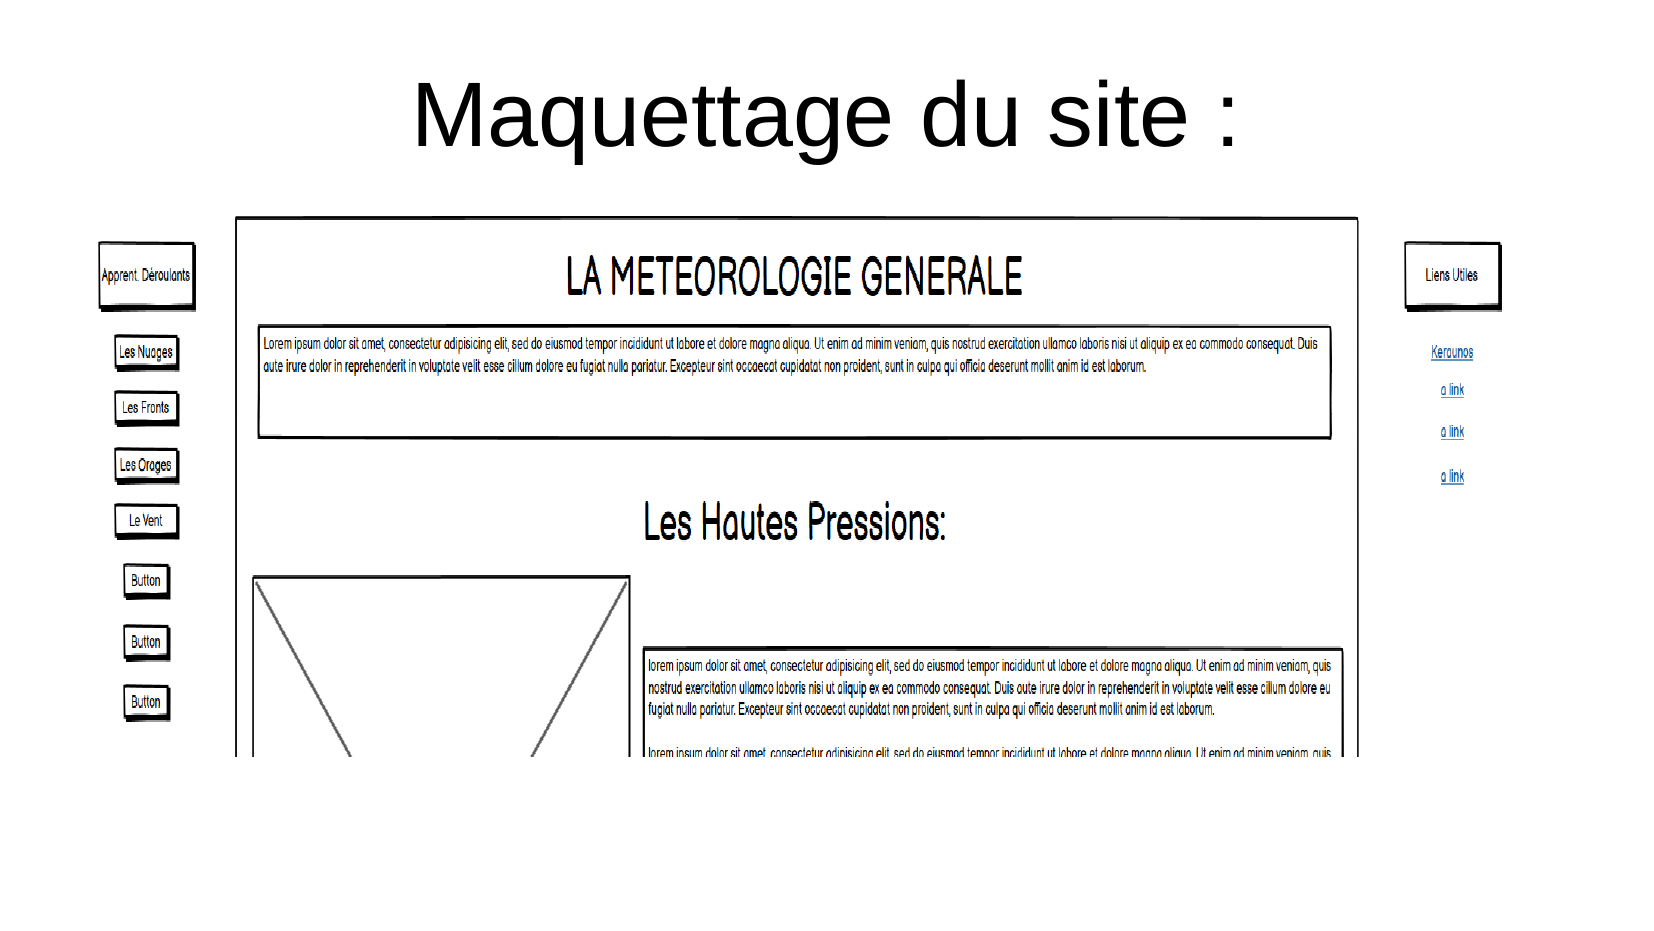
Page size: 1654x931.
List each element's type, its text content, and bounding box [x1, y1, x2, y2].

title Maquettage du site : [82, 37, 1571, 193]
picture [83, 216, 1572, 757]
